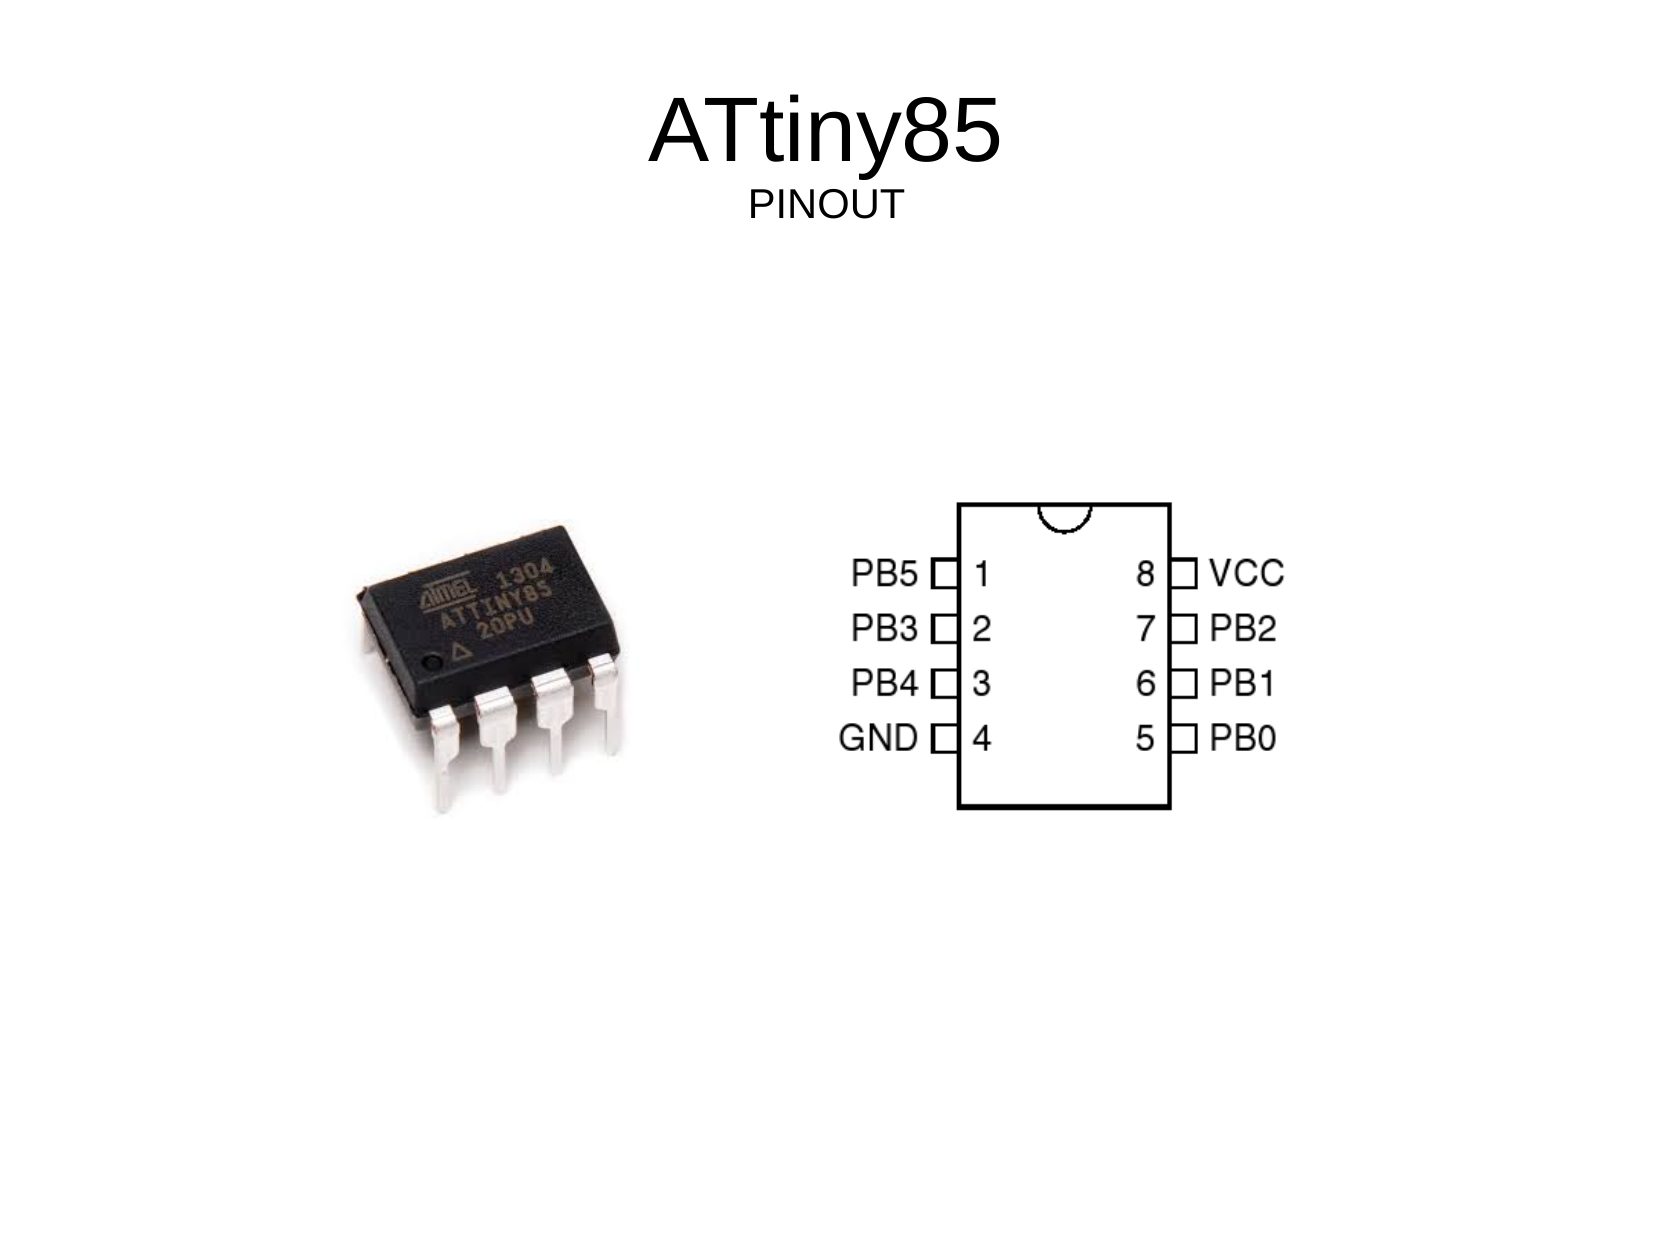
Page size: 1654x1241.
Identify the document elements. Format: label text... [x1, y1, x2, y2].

picture [331, 519, 650, 821]
title ATtiny85 PINOUT [82, 49, 1571, 257]
picture [838, 495, 1288, 815]
